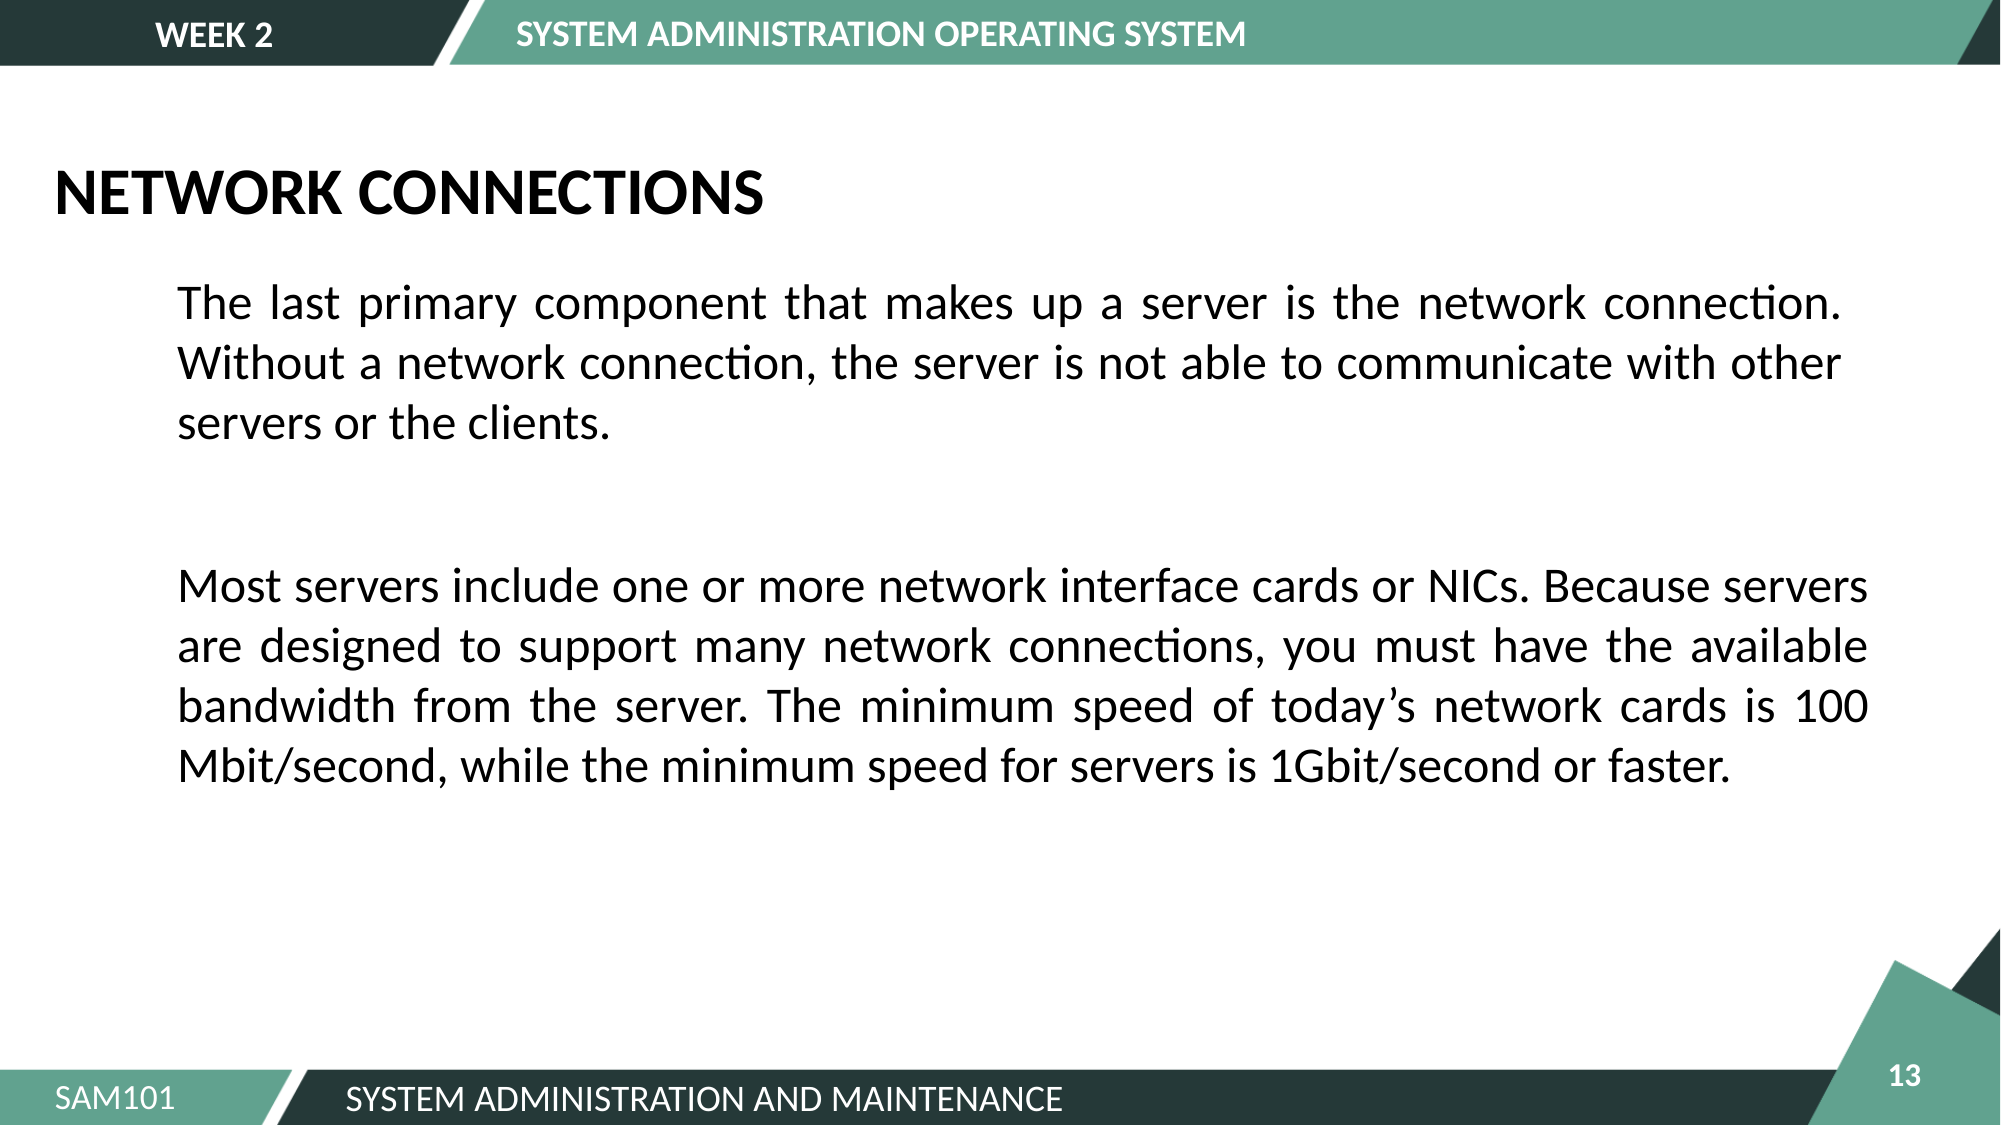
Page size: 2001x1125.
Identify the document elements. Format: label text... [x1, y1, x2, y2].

text_box The last primary component that makes up a server is the network connection. Without a network connection, the server is not able to communicate with other servers or the clients. [162, 254, 1858, 525]
picture [0, 0, 2001, 1125]
text_box Most servers include one or more network interface cards or NICs. Because servers are designed to support many network connections, you must have the available bandwidth from the server. The minimum speed of today’s network cards is 100 Mbit/second, while the minimum speed for servers is 1Gbit/second or faster. [162, 537, 1885, 808]
text_box NETWORK CONNECTIONS [39, 141, 843, 244]
text_box SYSTEM ADMINISTRATION OPERATING SYSTEM [501, 1, 1937, 62]
slide_number <number> [1486, 1042, 1937, 1103]
text_box SYSTEM ADMINISTRATION AND MAINTENANCE [330, 1066, 1332, 1125]
text_box SAM101 [39, 1066, 233, 1125]
text_box WEEK 2 [98, 2, 331, 63]
